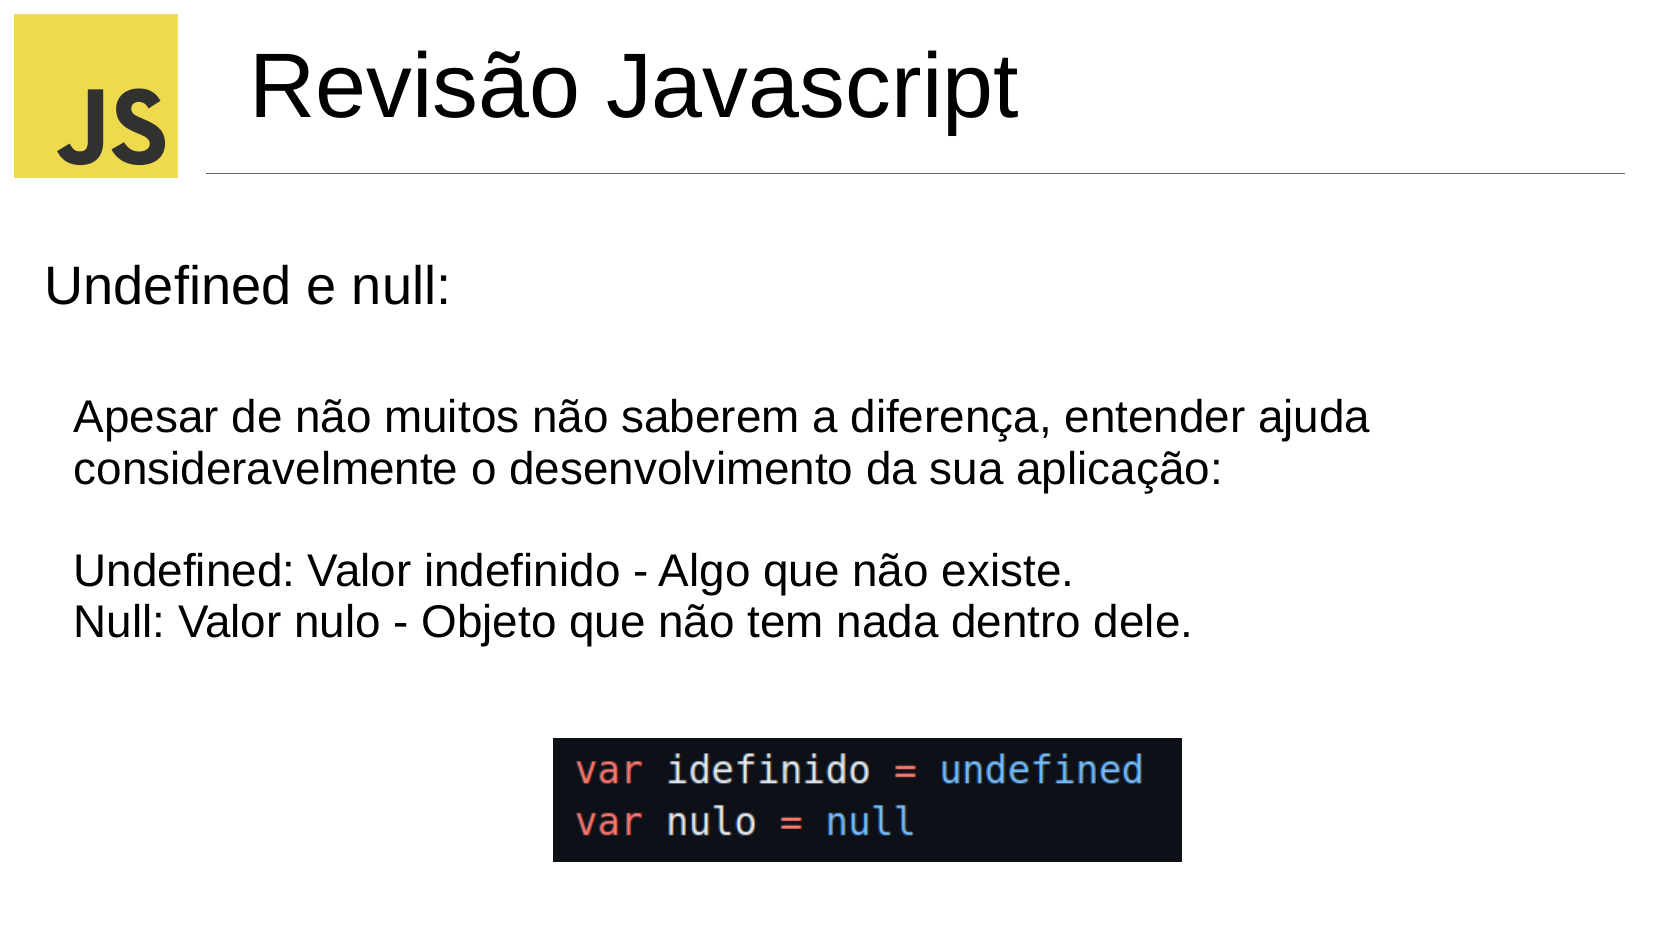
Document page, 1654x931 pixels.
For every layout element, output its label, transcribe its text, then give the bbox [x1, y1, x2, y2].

text_box Undefined e null: [29, 248, 502, 384]
text_box Apesar de não muitos não saberem a diferença, entender ajuda consideravelmente o desenvolvimento da sua aplicação: Undefined: Valor indefinido - Algo que não existe. Null: Valor nulo - Objeto que não tem nada dentro dele. [59, 383, 1565, 656]
picture [14, 14, 178, 178]
picture [553, 738, 1182, 862]
title Revisão Javascript [249, 7, 1654, 164]
